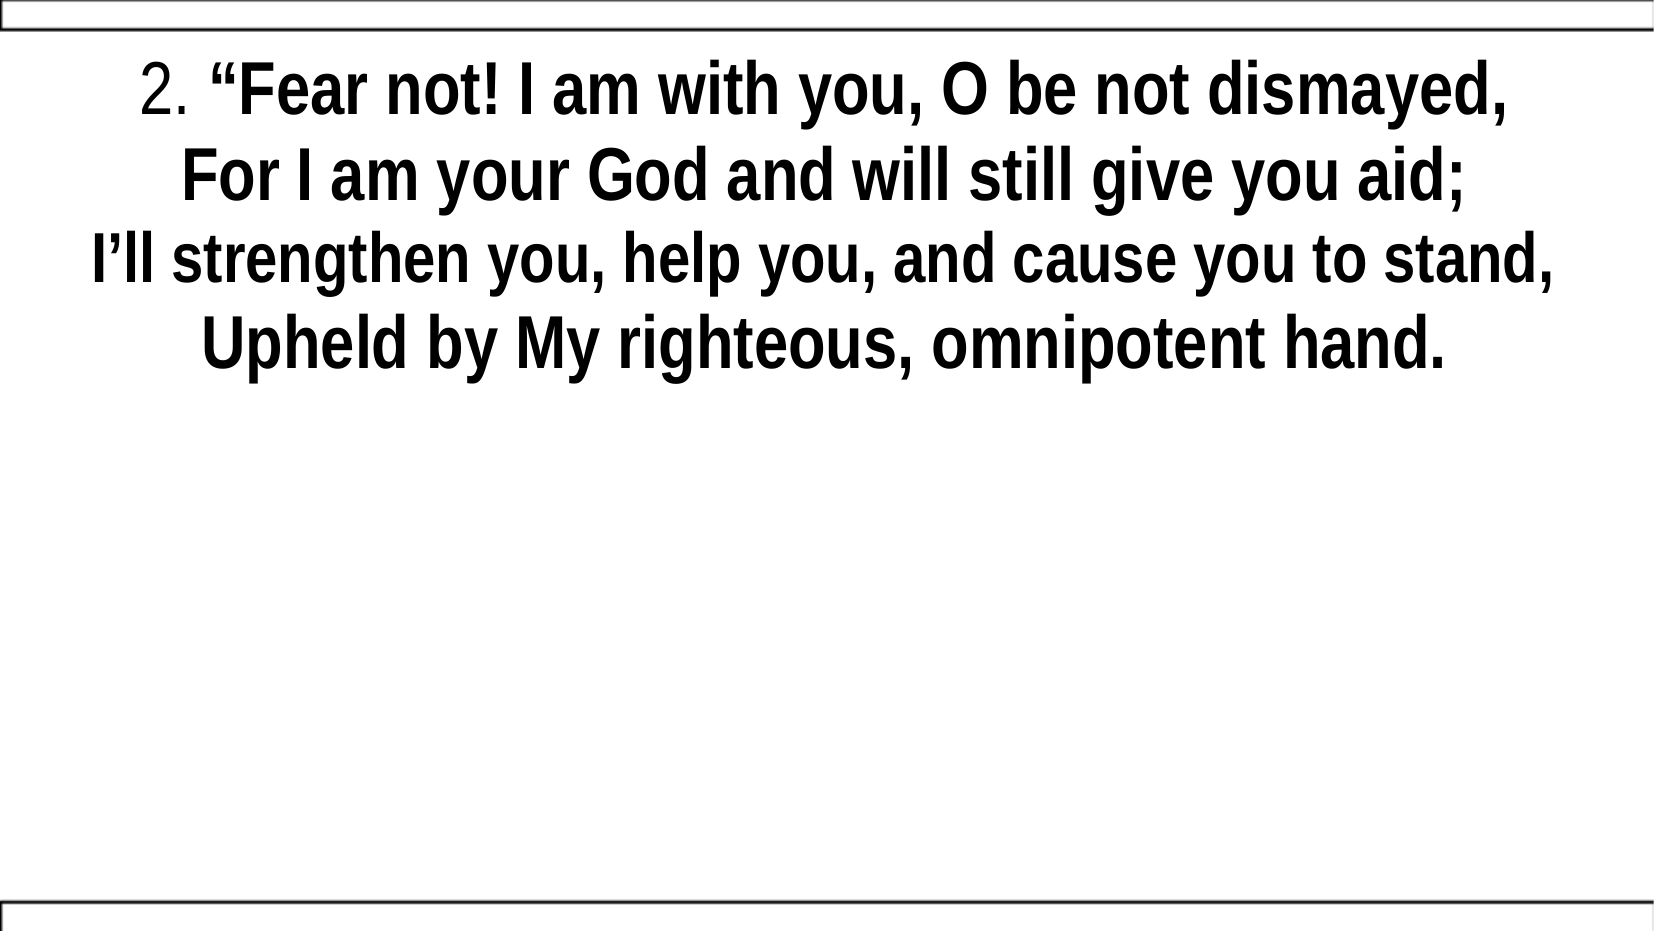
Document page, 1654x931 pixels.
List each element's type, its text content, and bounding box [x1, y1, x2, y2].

picture [0, 0, 1654, 931]
text_box 2. “Fear not! I am with you, O be not dismayed, For I am your God and will still give you aid; I’ll strengthen you, help you, and cause you to stand, Upheld by My righteous, omnipotent hand. [66, 36, 1582, 407]
